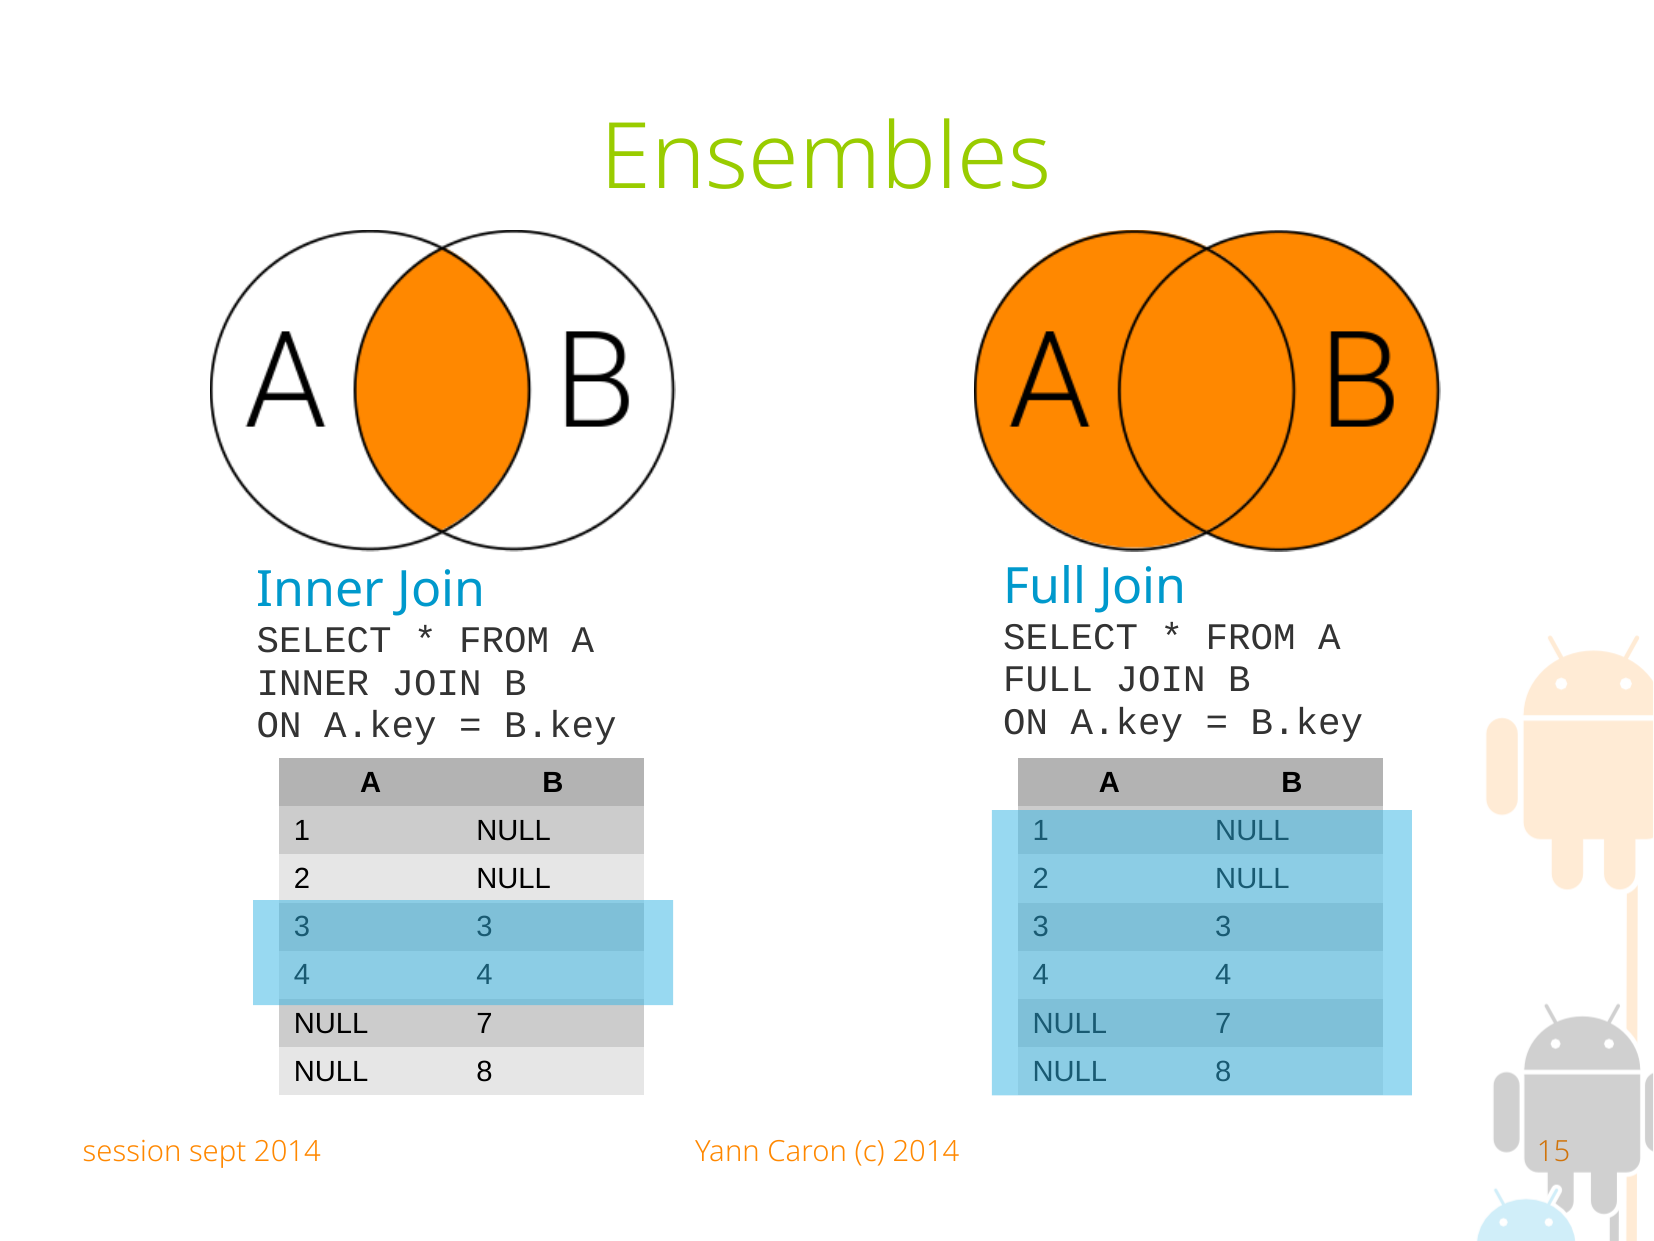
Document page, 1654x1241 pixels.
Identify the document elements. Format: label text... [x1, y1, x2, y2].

table_cell 1 [279, 806, 462, 854]
title Ensembles [82, 49, 1571, 257]
text_box Full Join SELECT * FROM A FULL JOIN B ON A.key = B.key [988, 553, 1379, 738]
table_cell NULL [462, 806, 644, 854]
table_header A [1018, 758, 1201, 806]
picture [210, 230, 1654, 1241]
table_header B [1201, 758, 1383, 806]
table_header A [279, 758, 462, 806]
table_cell NULL [1201, 806, 1383, 810]
table_header B [462, 758, 644, 806]
table_cell 7 [462, 1006, 644, 1047]
table_cell 8 [462, 1047, 644, 1095]
text_box [253, 900, 674, 1006]
table_cell NULL [279, 1047, 462, 1095]
text_box [991, 810, 1412, 1096]
text_box Inner Join SELECT * FROM A INNER JOIN B ON A.key = B.key [241, 553, 632, 741]
table_cell NULL [462, 854, 644, 900]
table_cell 2 [279, 854, 462, 900]
table_cell 1 [1018, 806, 1201, 810]
table_cell NULL [279, 1006, 462, 1047]
